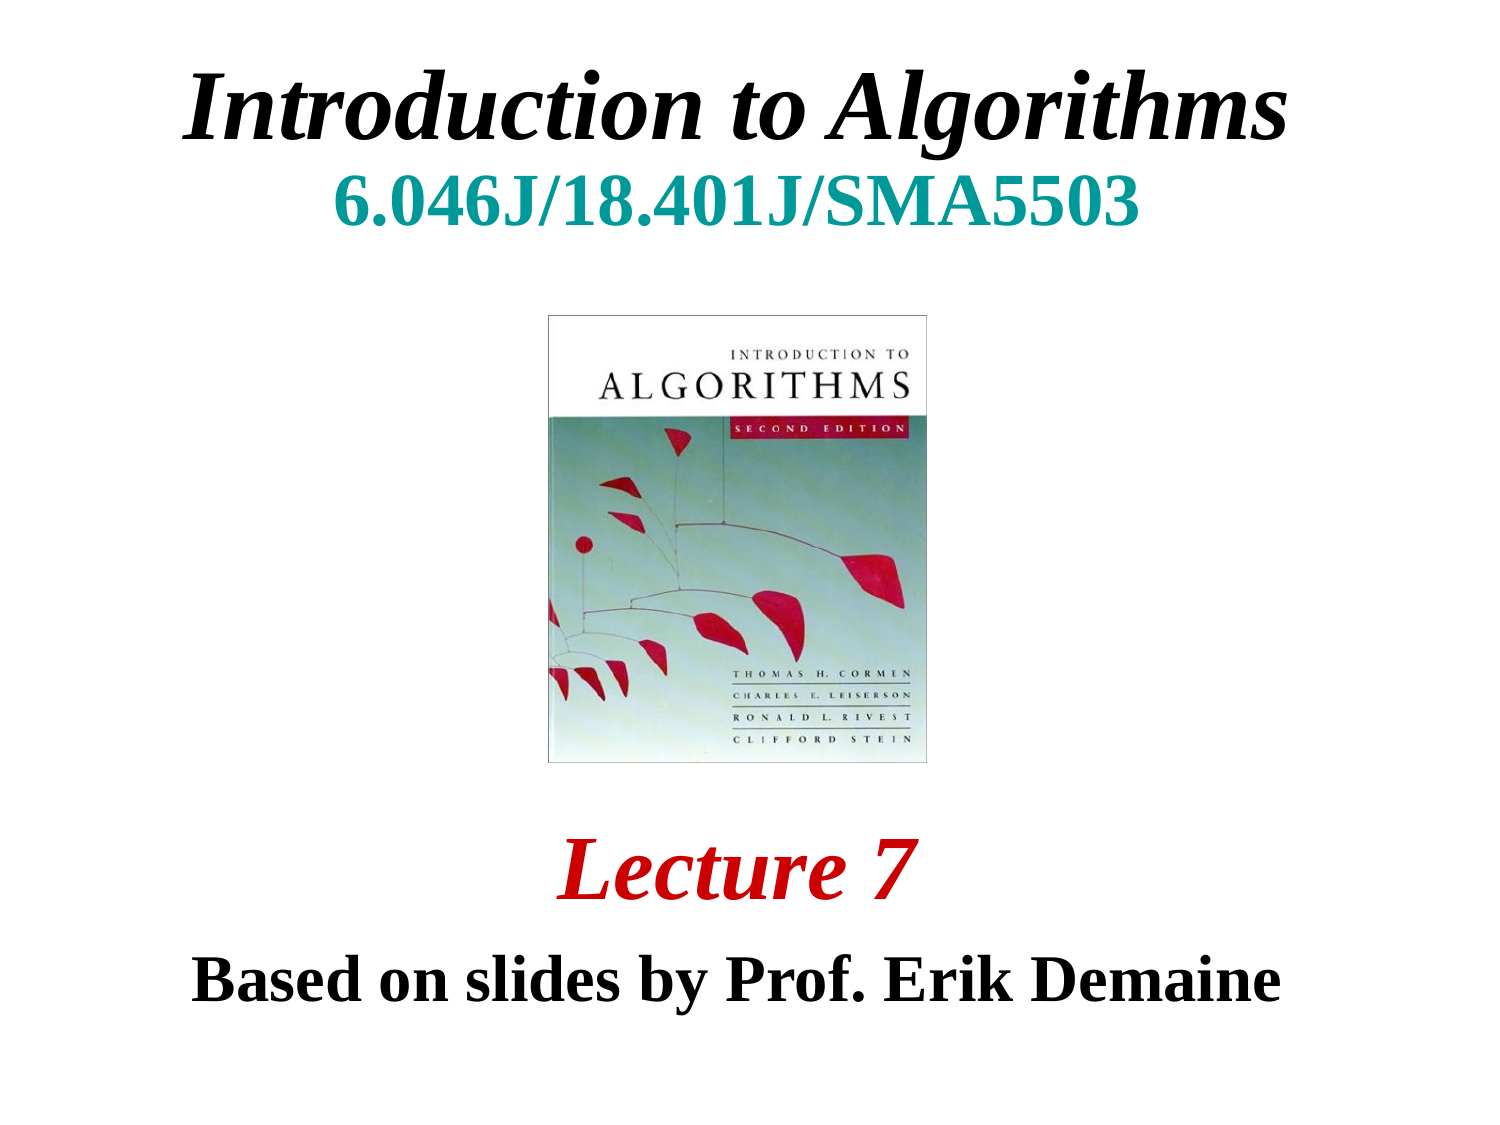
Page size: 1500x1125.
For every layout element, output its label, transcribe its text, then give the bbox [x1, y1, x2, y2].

title Introduction to Algorithms 6.046J/18.401J/SMA5503 [99, 62, 1375, 313]
subtitle Lecture 7 Based on slides by Prof. Erik Demaine [156, 812, 1319, 1063]
picture [548, 315, 927, 763]
